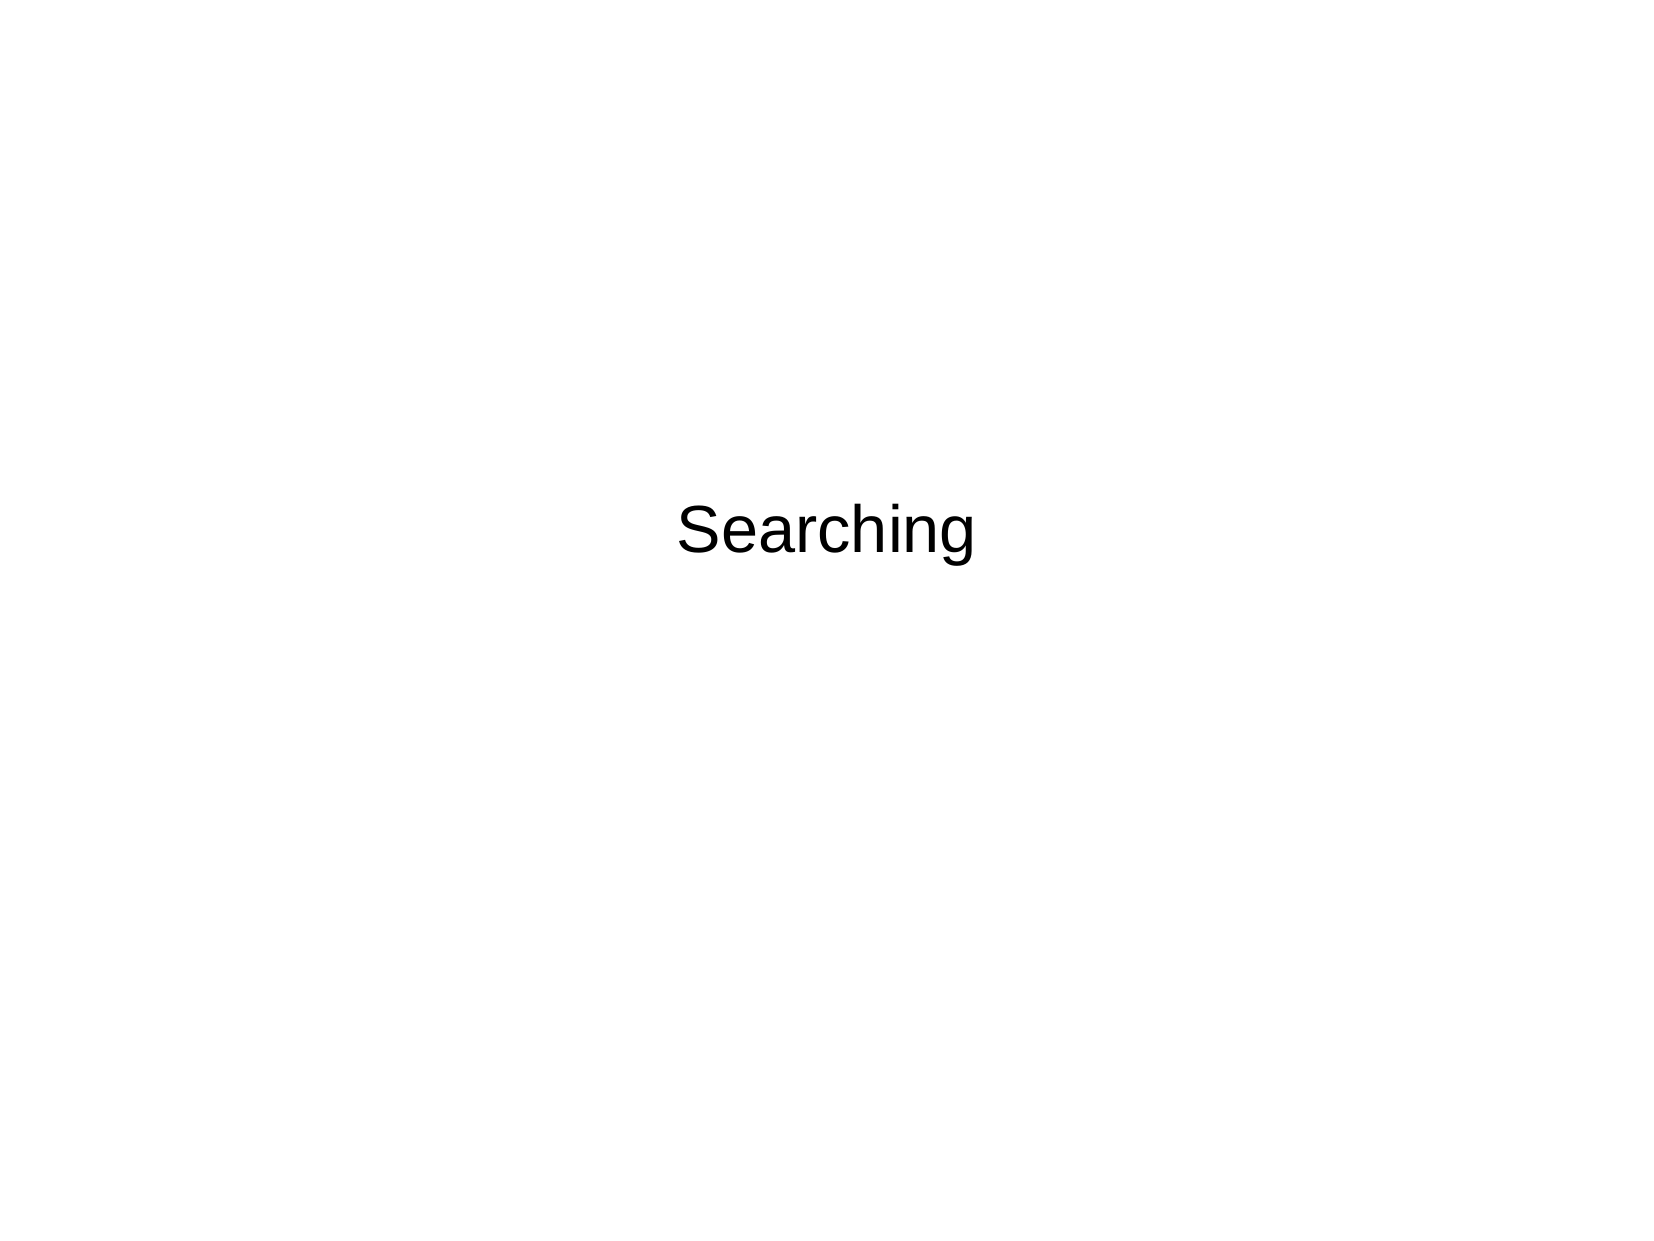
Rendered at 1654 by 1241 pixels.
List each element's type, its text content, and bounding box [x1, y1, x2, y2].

subtitle Searching [82, 49, 1571, 1010]
